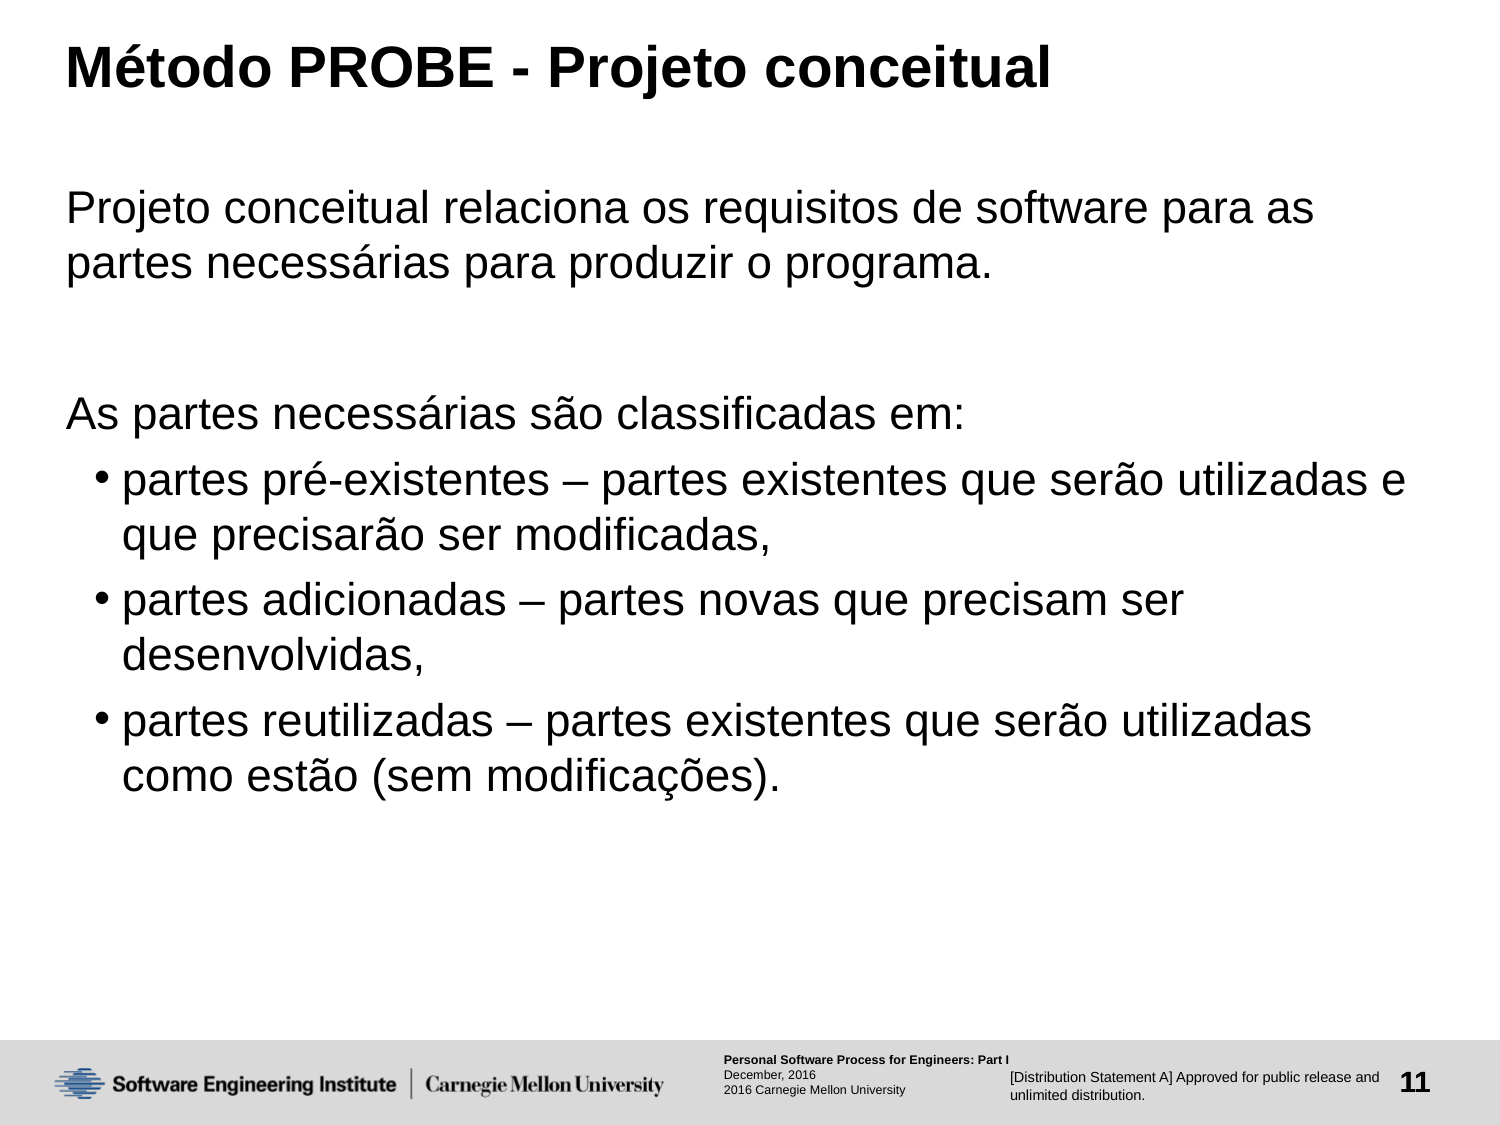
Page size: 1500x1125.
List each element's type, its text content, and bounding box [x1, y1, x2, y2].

picture [46, 1061, 673, 1104]
title Método PROBE - Projeto conceitual [65, 37, 1313, 148]
list Projeto conceitual relaciona os requisitos de software para as partes necessárias para produzir o programa. As partes necessárias são classificadas em: partes pré-existentes – partes existentes que serão utilizadas e que precisarão ser modificadas, partes adicionadas – partes novas que precisam ser desenvolvidas, partes reutilizadas – partes existentes que serão utilizadas como estão (sem modificações). [65, 177, 1431, 1000]
